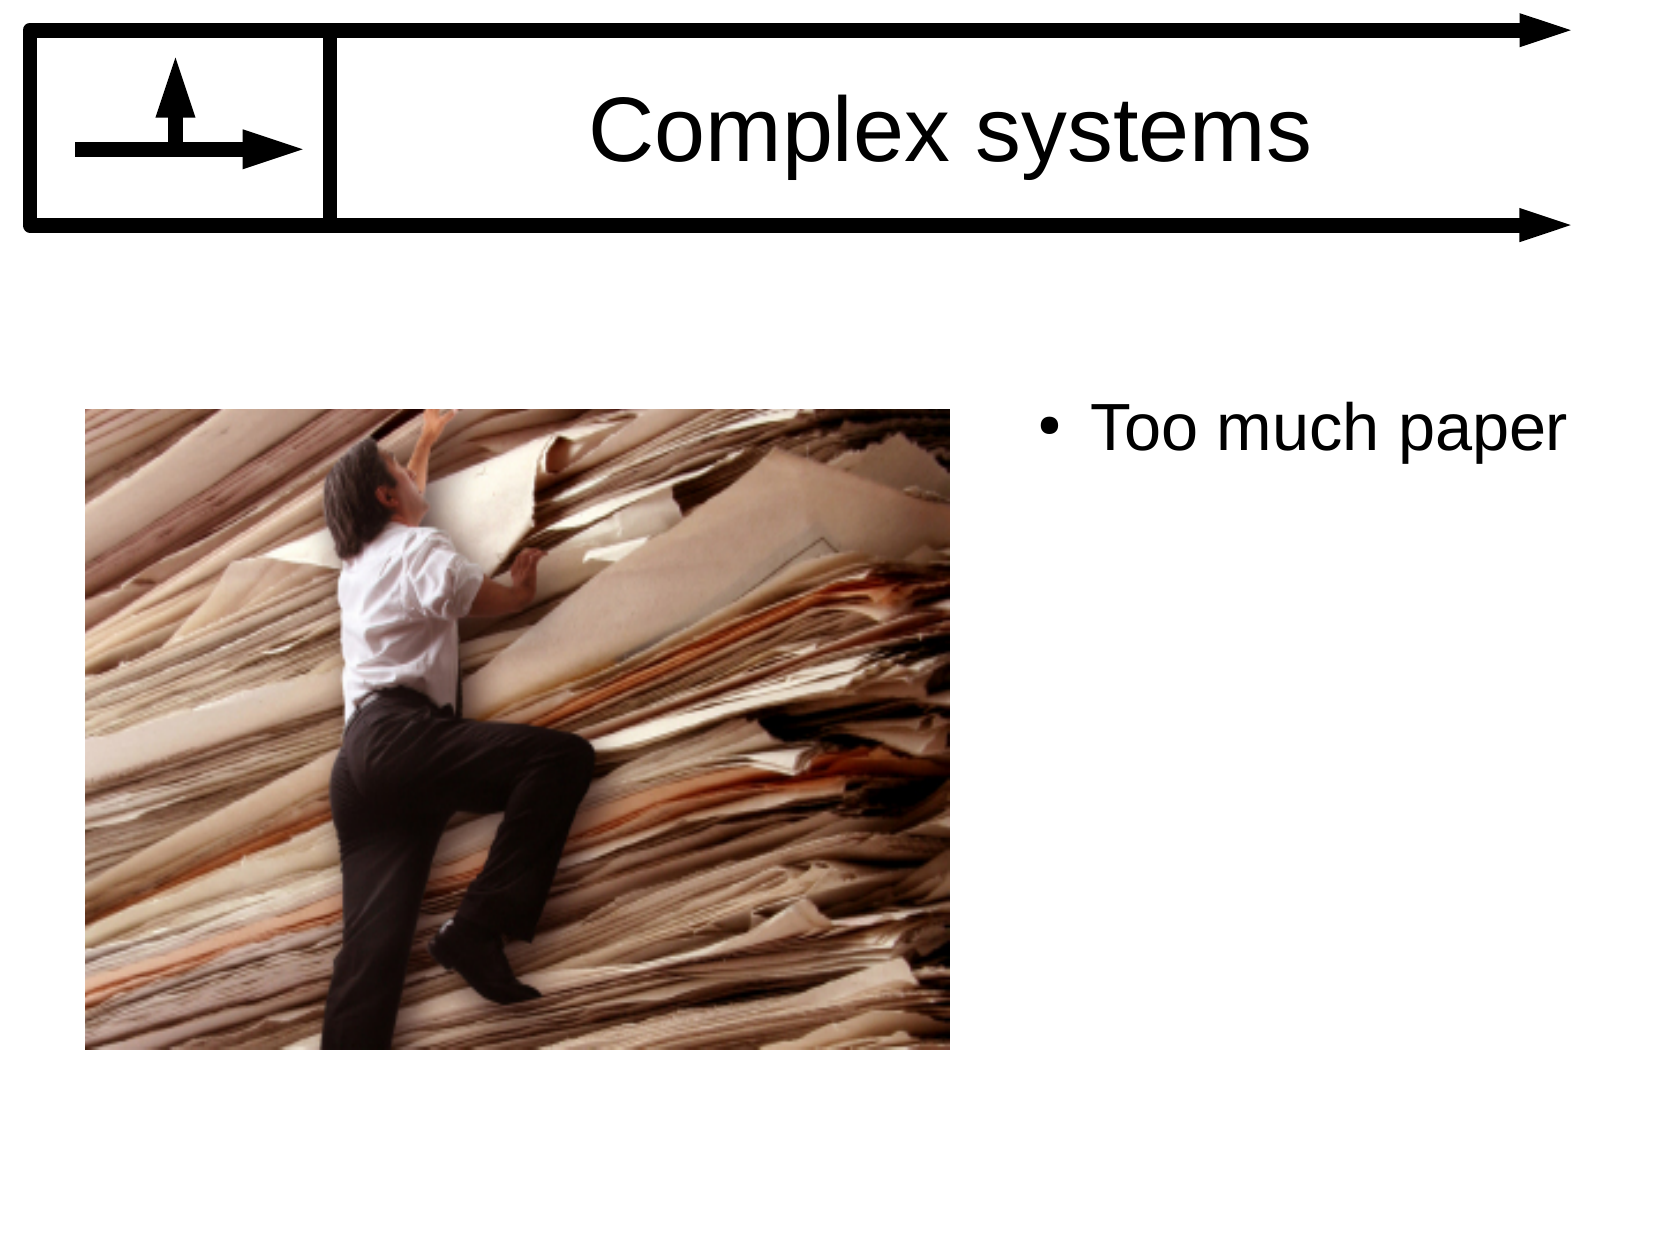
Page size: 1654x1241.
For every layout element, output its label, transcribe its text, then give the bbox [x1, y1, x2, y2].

list Too much paper [1020, 390, 1654, 610]
picture [85, 409, 950, 1051]
title Complex systems [206, 25, 1654, 233]
